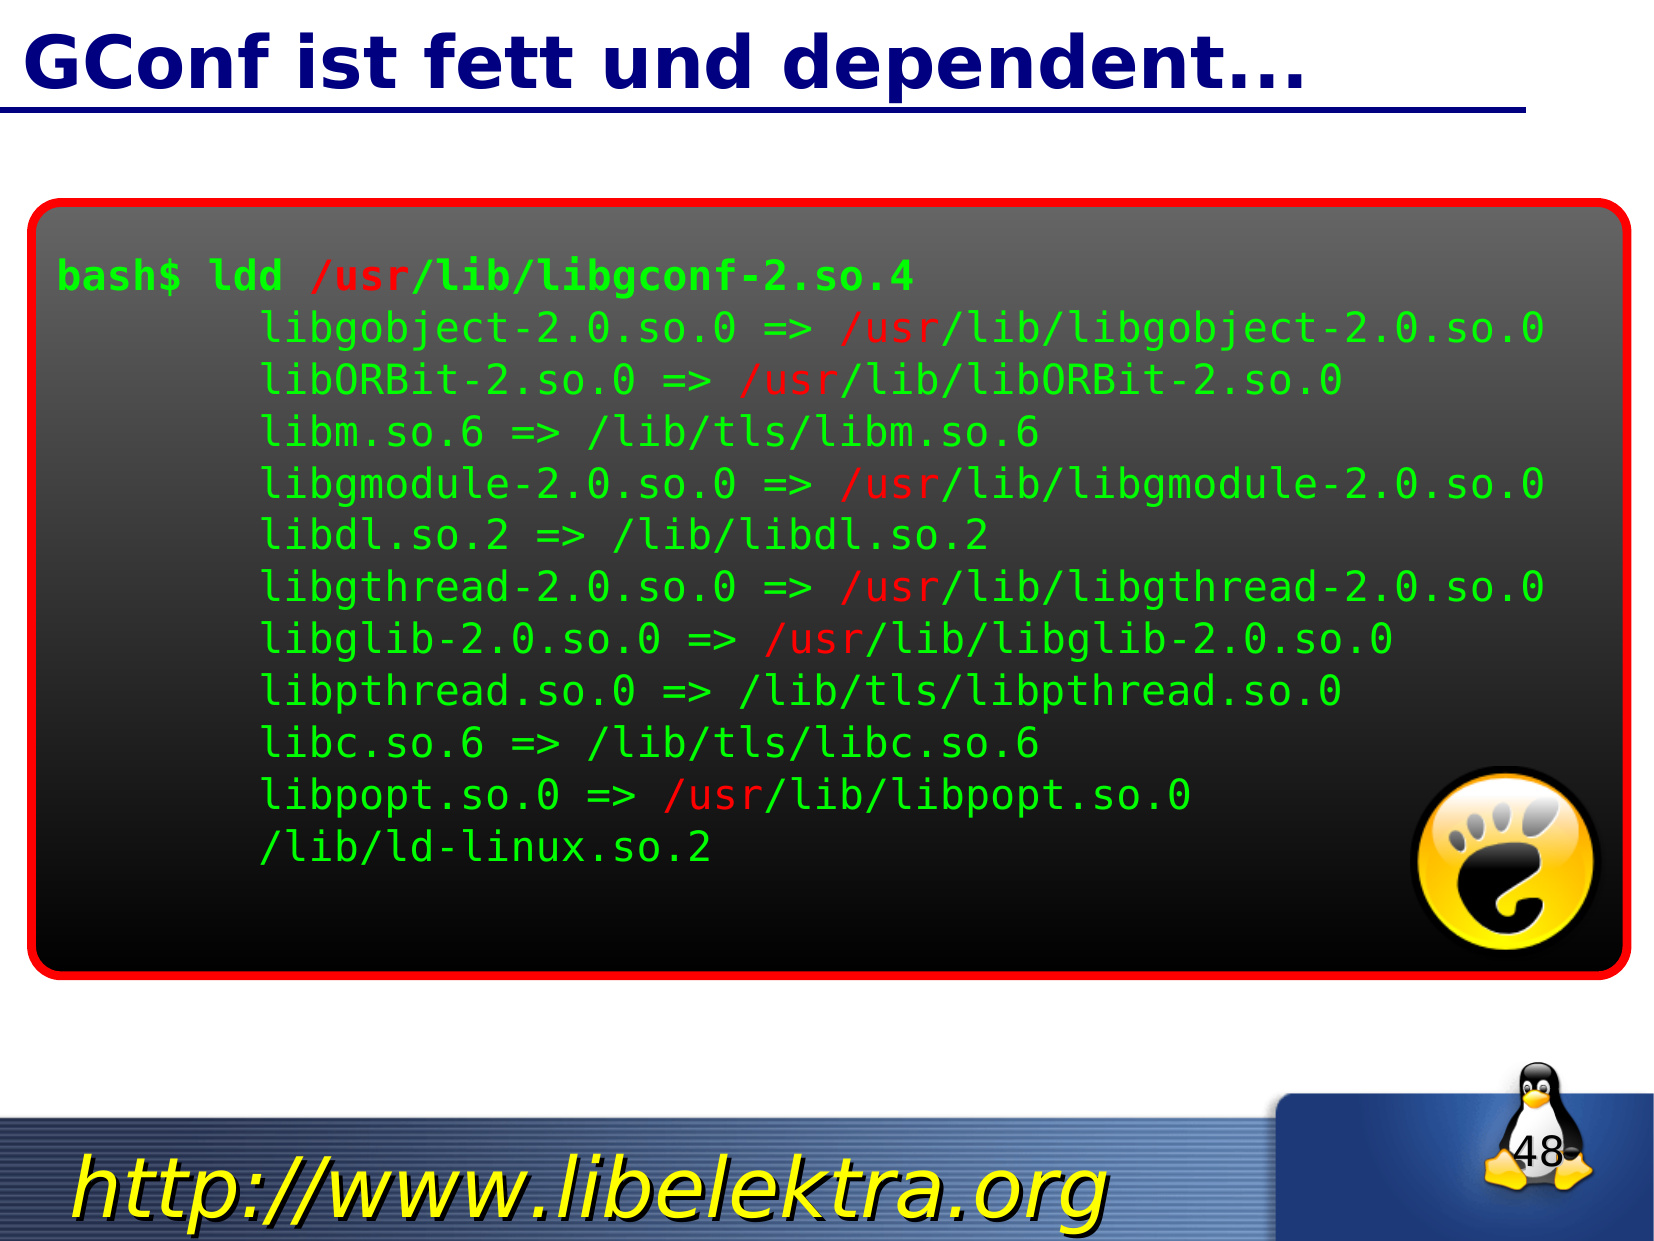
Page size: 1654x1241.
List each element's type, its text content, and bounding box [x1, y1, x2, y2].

text_box GConf ist fett und dependent... [22, 14, 1611, 111]
picture [1410, 766, 1607, 961]
text_box bash$ ldd /usr/lib/libgconf-2.so.4 libgobject-2.0.so.0 => /usr/lib/libgobject-2.0.so.0 libORBit-2.so.0 => /usr/lib/libORBit-2.so.0 libm.so.6 => /lib/tls/libm.so.6 libgmodule-2.0.so.0 => /usr/lib/libgmodule-2.0.so.0 libdl.so.2 => /lib/libdl.so.2 libgthread-2.0.so.0 => /usr/lib/libgthread-2.0.so.0 libglib-2.0.so.0 => /usr/lib/libglib-2.0.so.0 libpthread.so.0 => /lib/tls/libpthread.so.0 libc.so.6 => /lib/tls/libc.so.6 libpopt.so.0 => /usr/lib/libpopt.so.0 /lib/ld-linux.so.2 [56, 236, 1597, 936]
picture [0, 1061, 1654, 1241]
text_box <Nummer> [1312, 1122, 1566, 1178]
text_box [31, 202, 1627, 976]
